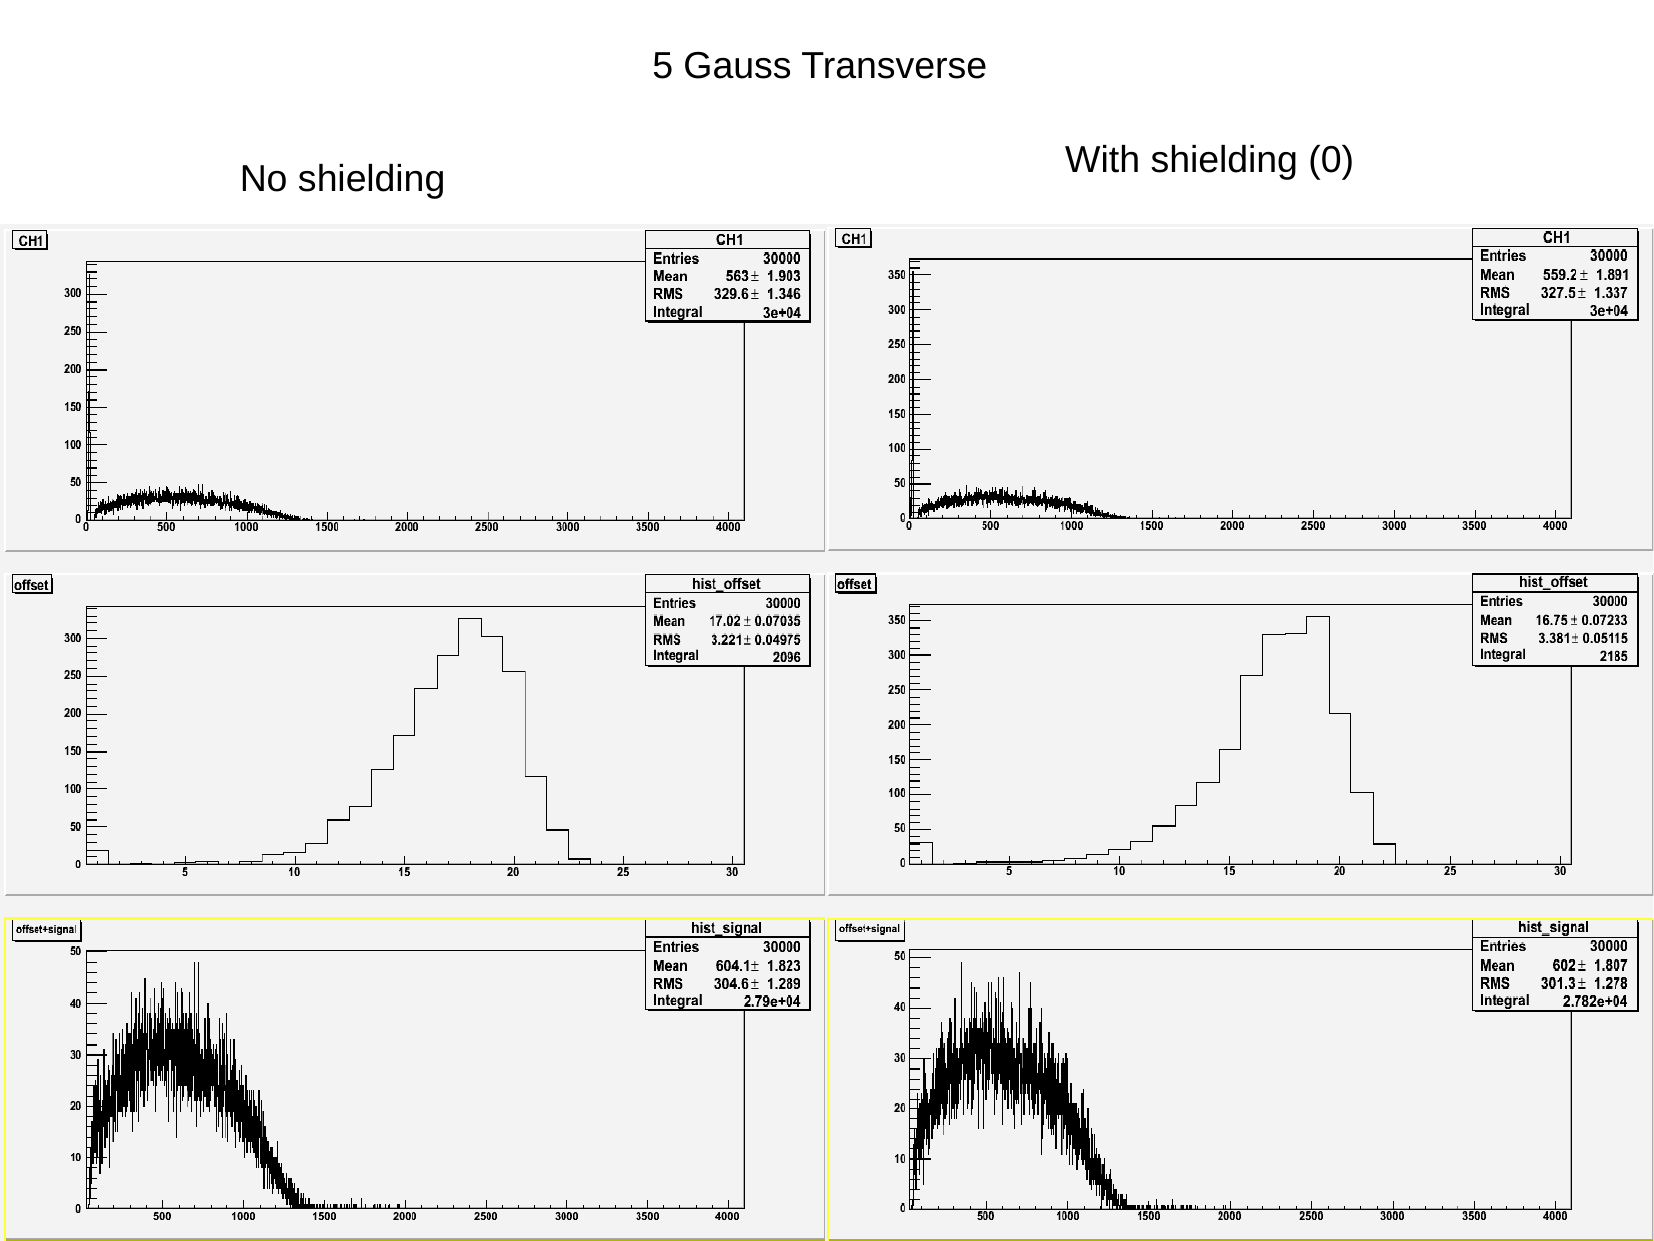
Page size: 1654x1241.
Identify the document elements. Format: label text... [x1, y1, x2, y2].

picture [0, 224, 1654, 1241]
text_box 5 Gauss Transverse [637, 37, 1275, 95]
text_box With shielding (0) [1050, 130, 1388, 188]
text_box No shielding [225, 150, 563, 207]
